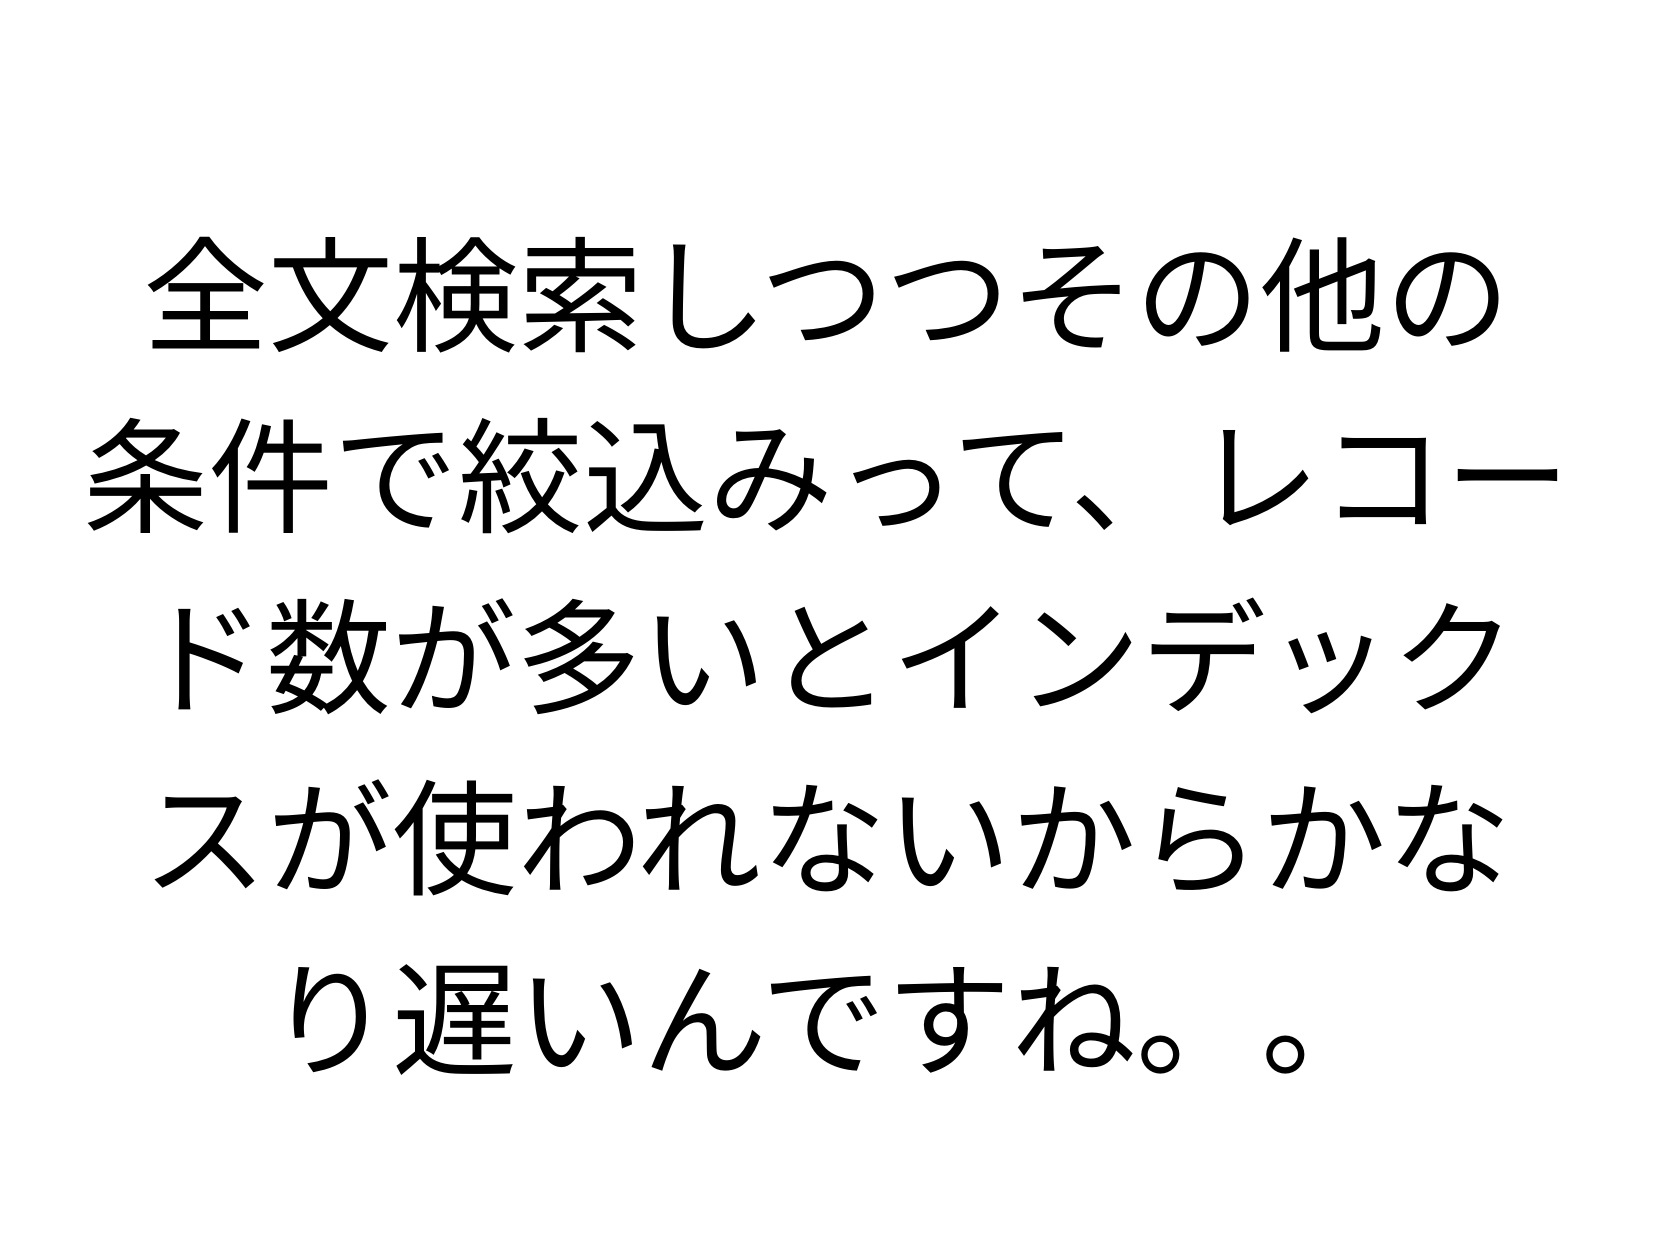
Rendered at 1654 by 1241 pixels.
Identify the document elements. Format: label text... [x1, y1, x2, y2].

subtitle 全文検索しつつその他の条件で絞込みって、レコード数が多いとインデックスが使われないからかなり遅いんですね。。 [82, 290, 1571, 1010]
